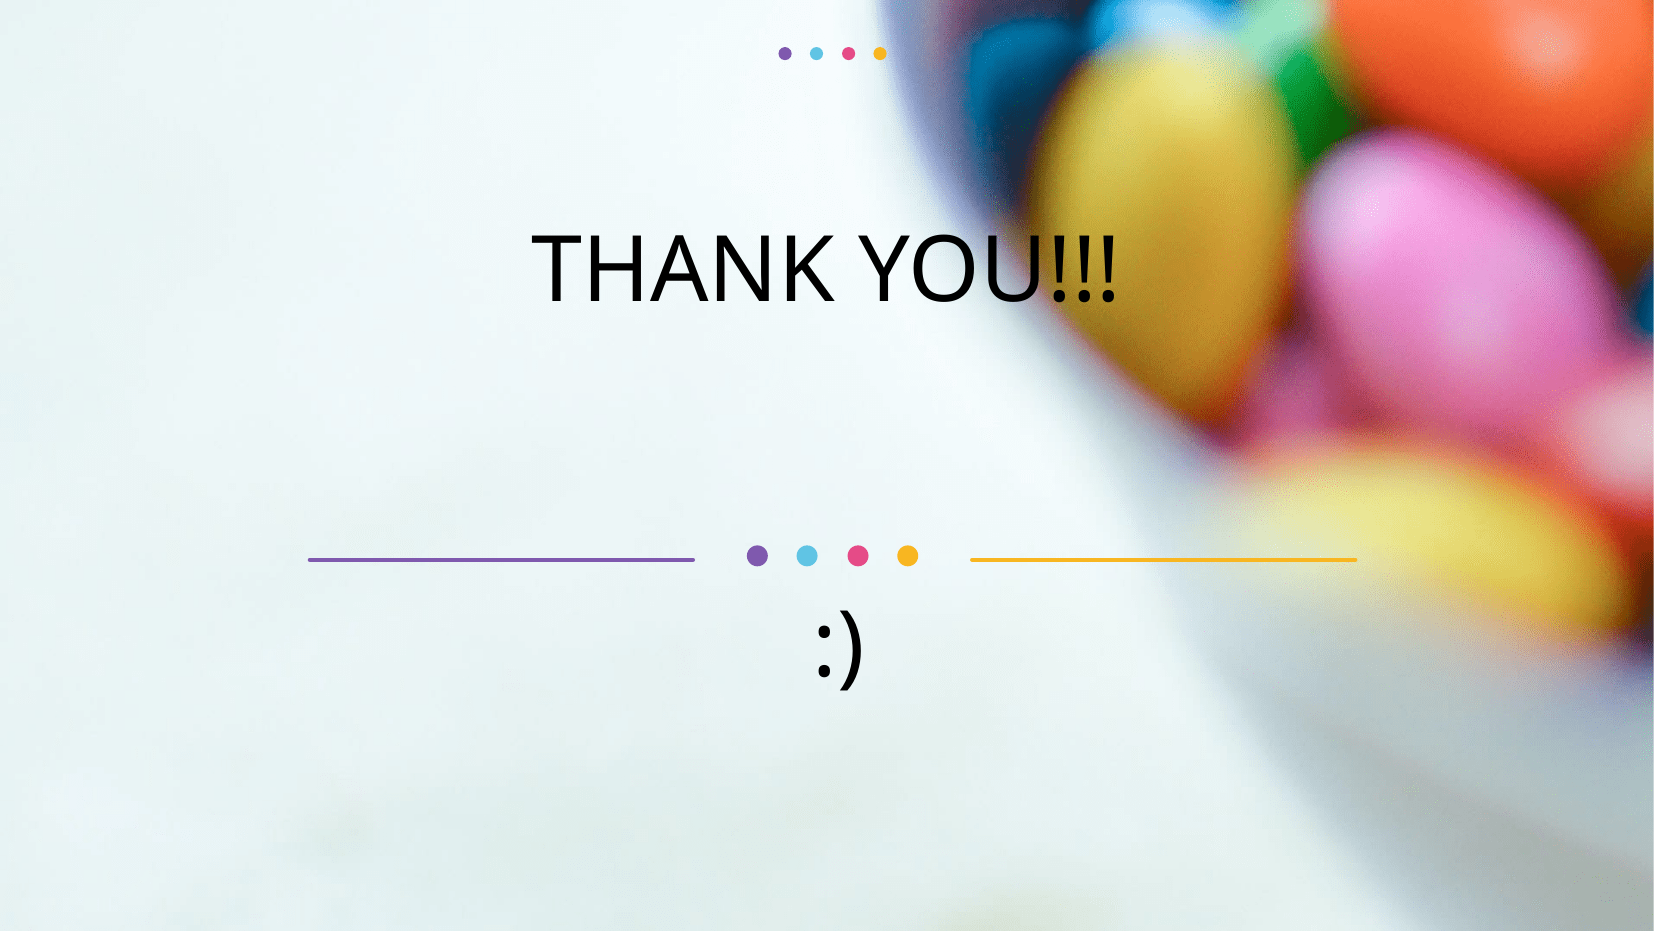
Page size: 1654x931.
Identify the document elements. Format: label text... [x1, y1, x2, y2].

text_box [897, 545, 919, 567]
text_box [746, 545, 768, 567]
text_box [796, 545, 818, 567]
title THANK YOU!!! :) [94, 203, 1583, 704]
picture [0, 0, 1654, 931]
text_box [778, 47, 792, 61]
text_box [873, 47, 887, 61]
text_box [842, 47, 856, 61]
text_box [847, 545, 869, 567]
text_box [809, 47, 824, 61]
